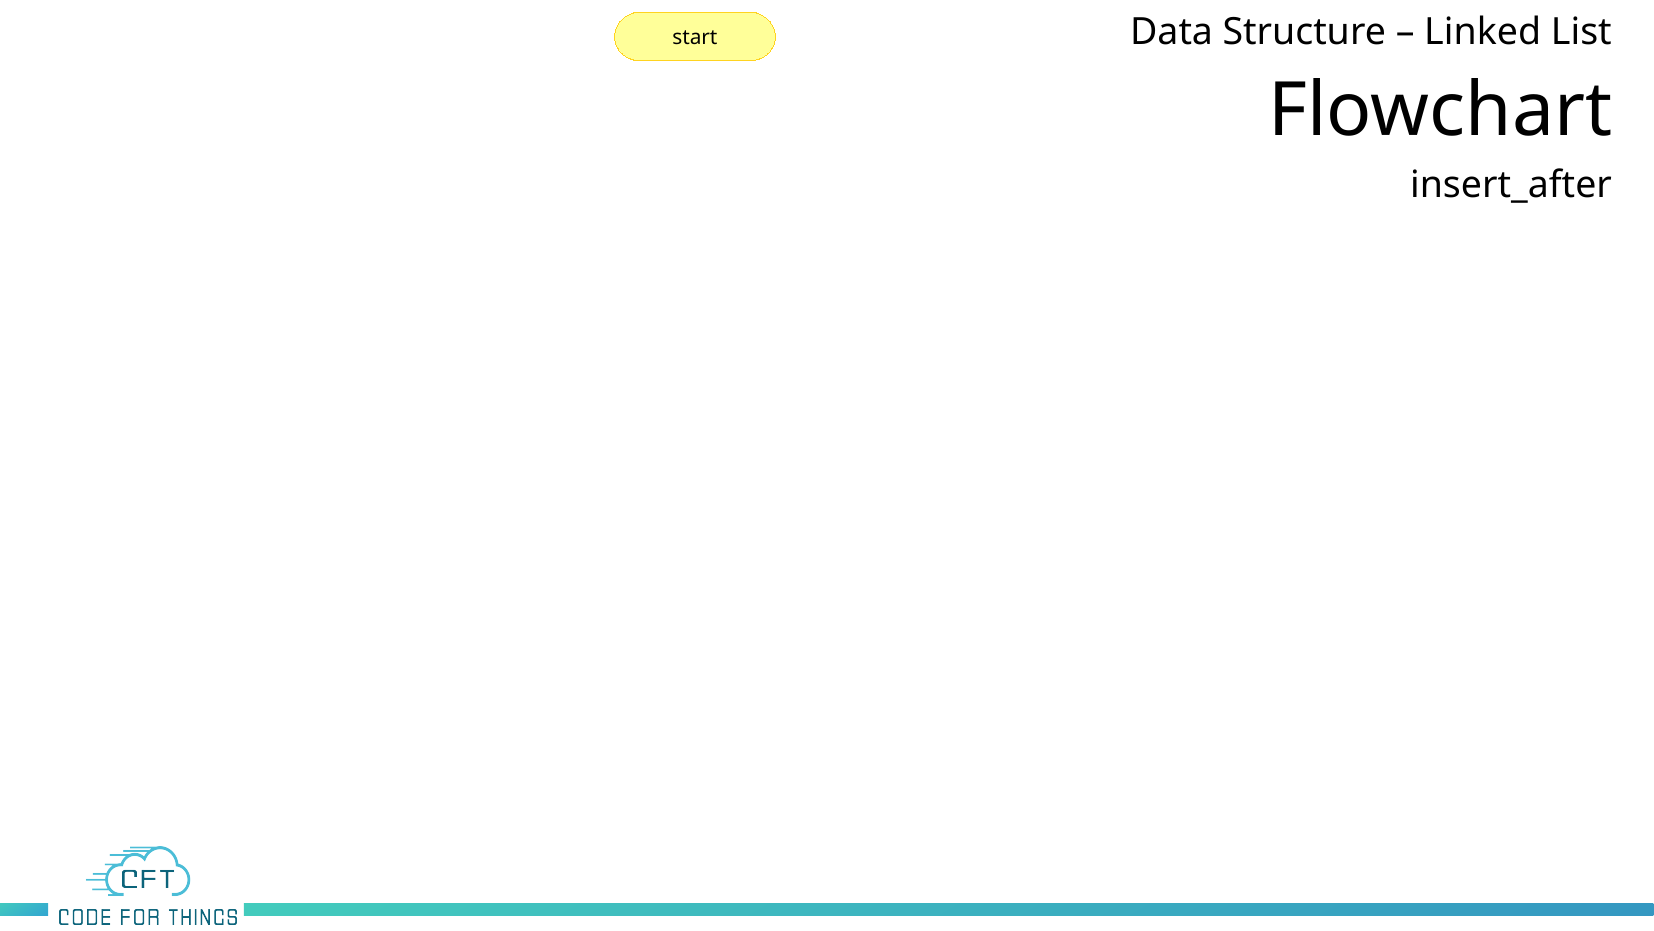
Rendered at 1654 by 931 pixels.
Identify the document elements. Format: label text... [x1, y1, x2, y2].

picture [59, 846, 237, 925]
title Data Structure – Linked List Flowchart insert_after [1093, 0, 1613, 216]
text_box start [614, 12, 776, 61]
